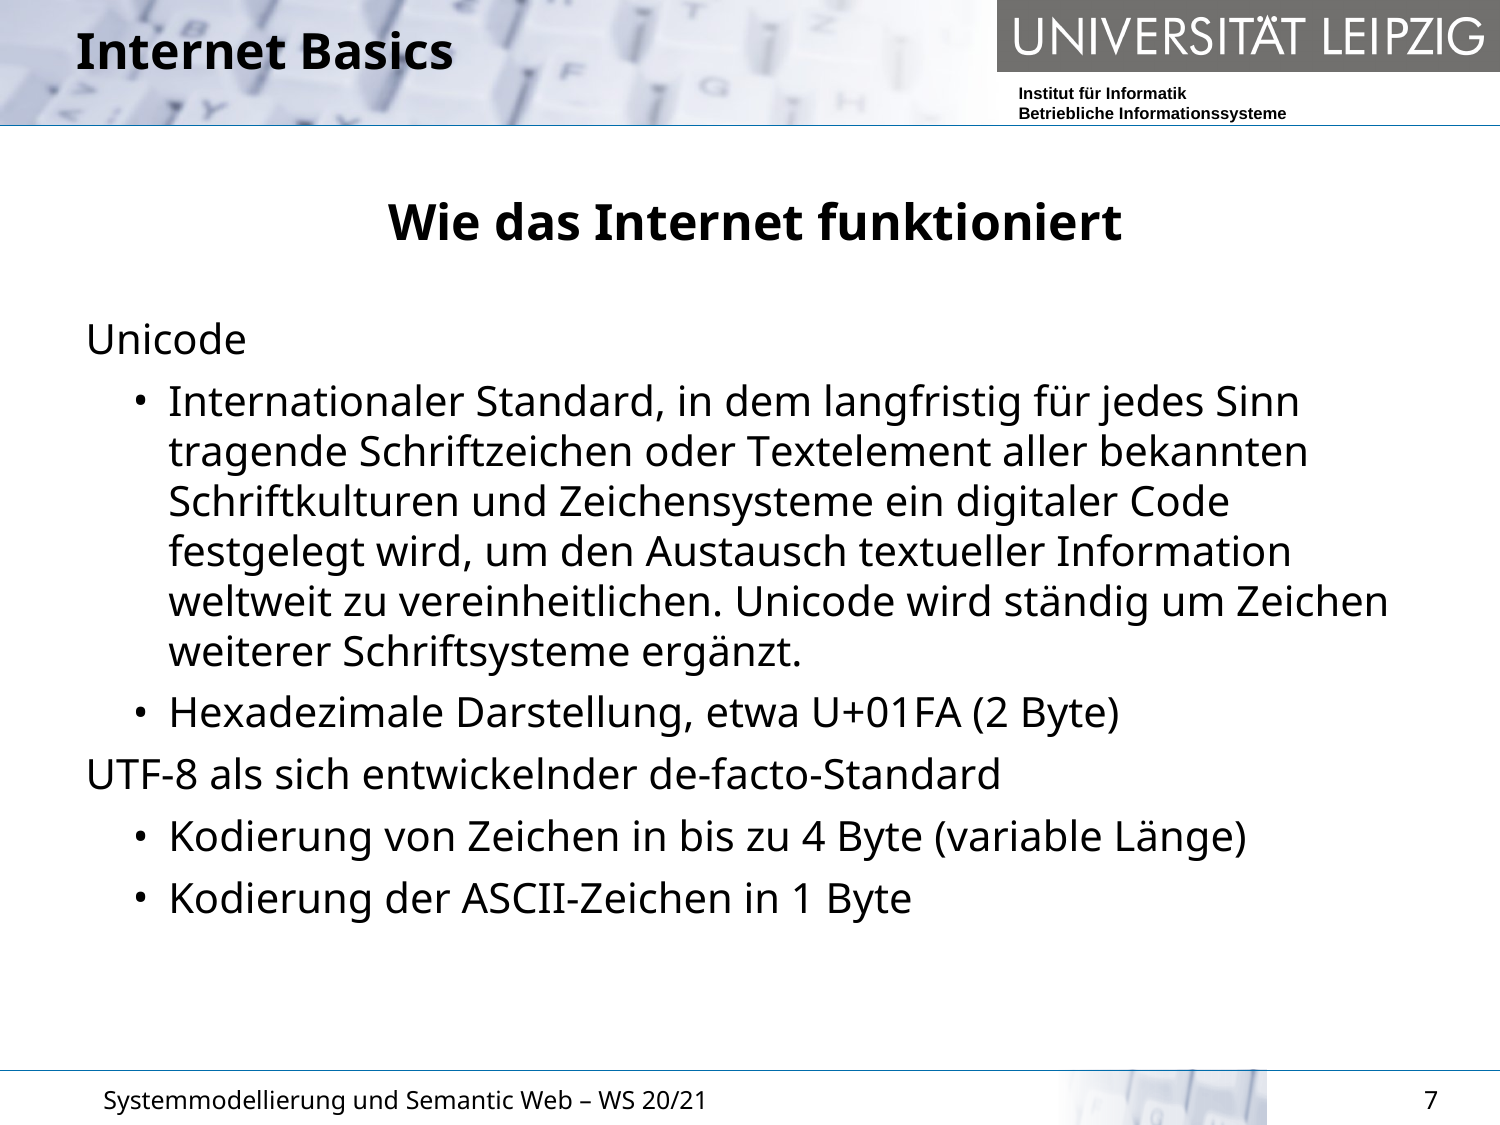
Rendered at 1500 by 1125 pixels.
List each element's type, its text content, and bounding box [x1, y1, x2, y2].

text_box Wie das Internet funktioniert Unicode Internationaler Standard, in dem langfristig für jedes Sinn tragende Schriftzeichen oder Textelement aller bekannten Schriftkulturen und Zeichensysteme ein digitaler Code festgelegt wird, um den Austausch textueller Information weltweit zu vereinheitlichen. Unicode wird ständig um Zeichen weiterer Schriftsysteme ergänzt. Hexadezimale Darstellung, etwa U+01FA (2 Byte) UTF-8 als sich entwickelnder de-facto-Standard Kodierung von Zeichen in bis zu 4 Byte (variable Länge) Kodierung der ASCII-Zeichen in 1 Byte [70, 183, 1442, 930]
picture [0, 0, 1500, 125]
text_box Internet Basics [62, 12, 470, 88]
picture [1057, 1071, 1267, 1125]
